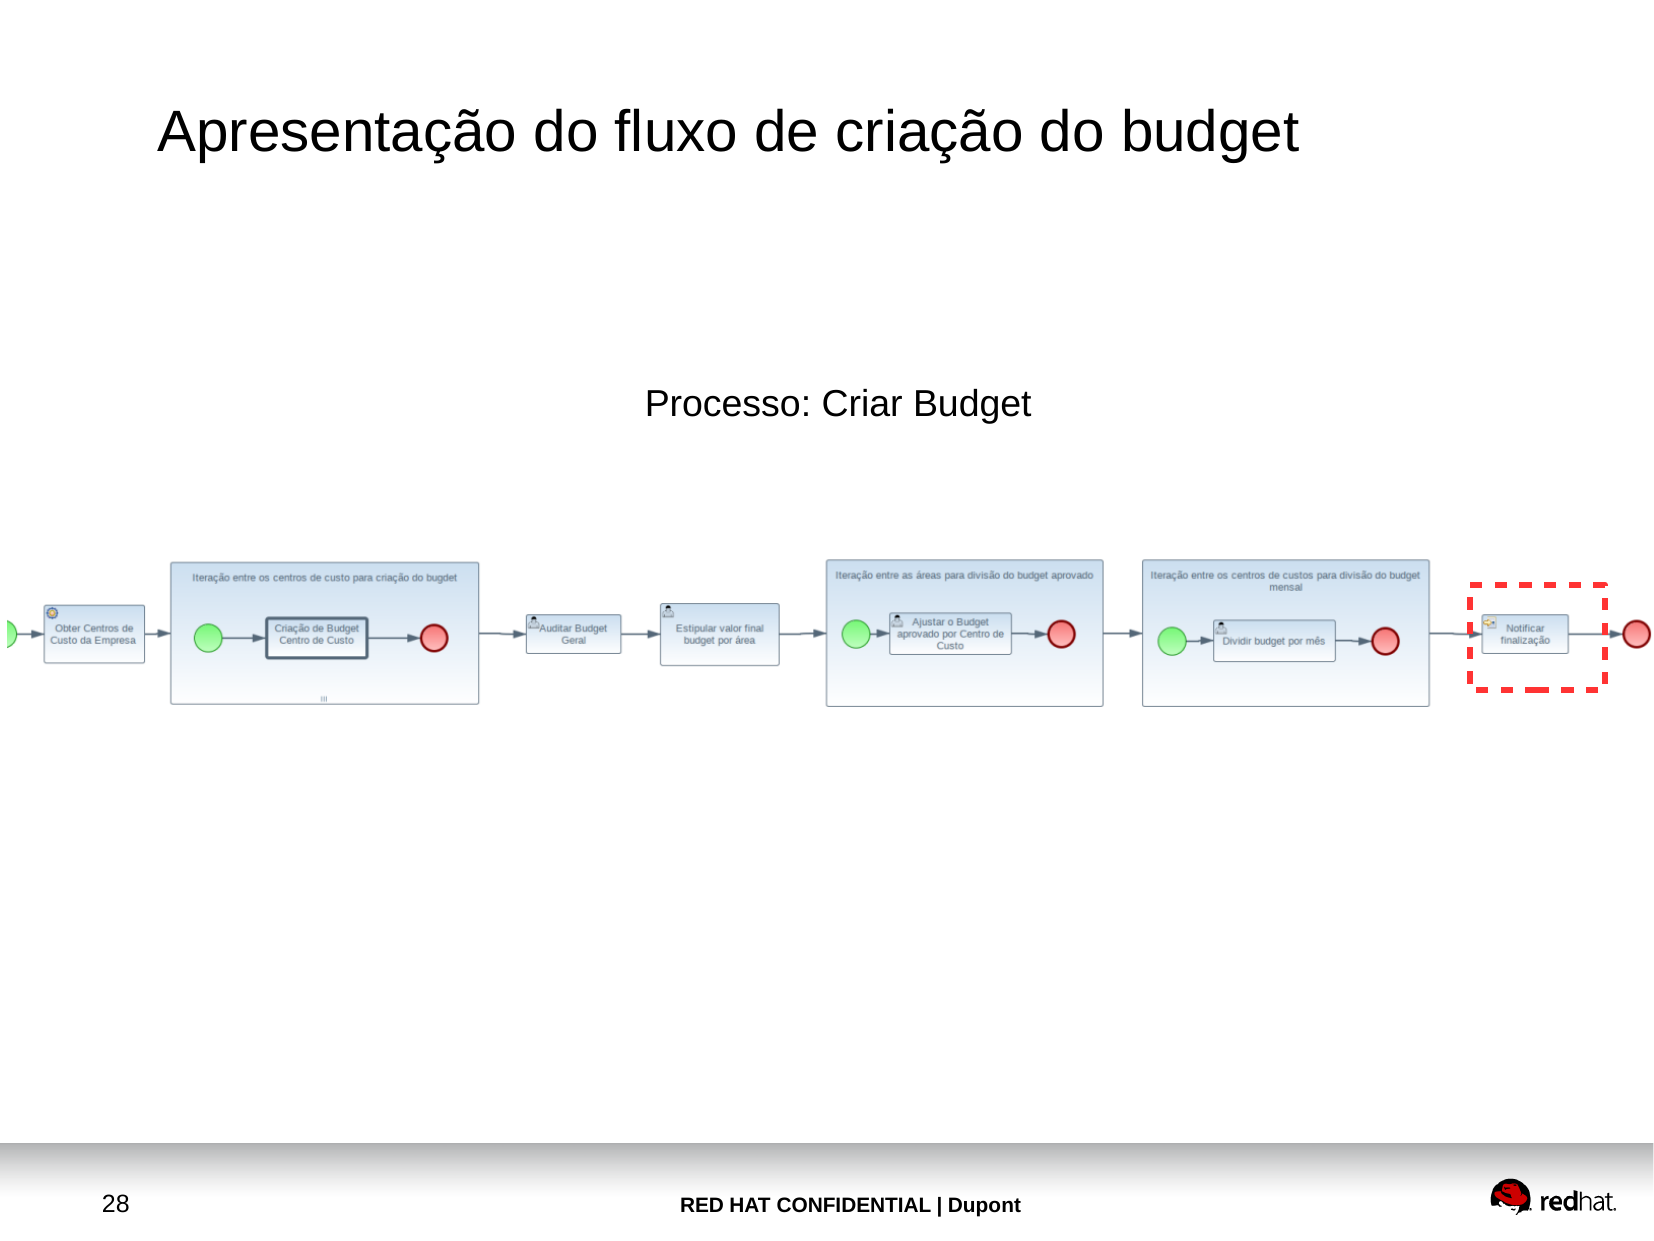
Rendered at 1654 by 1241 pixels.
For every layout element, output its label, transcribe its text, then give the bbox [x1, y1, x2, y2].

text_box Apresentação do fluxo de criação do budget [82, 37, 1571, 226]
picture [7, 542, 1654, 711]
text_box Processo: Criar Budget [630, 375, 1058, 432]
picture [0, 1143, 1654, 1241]
